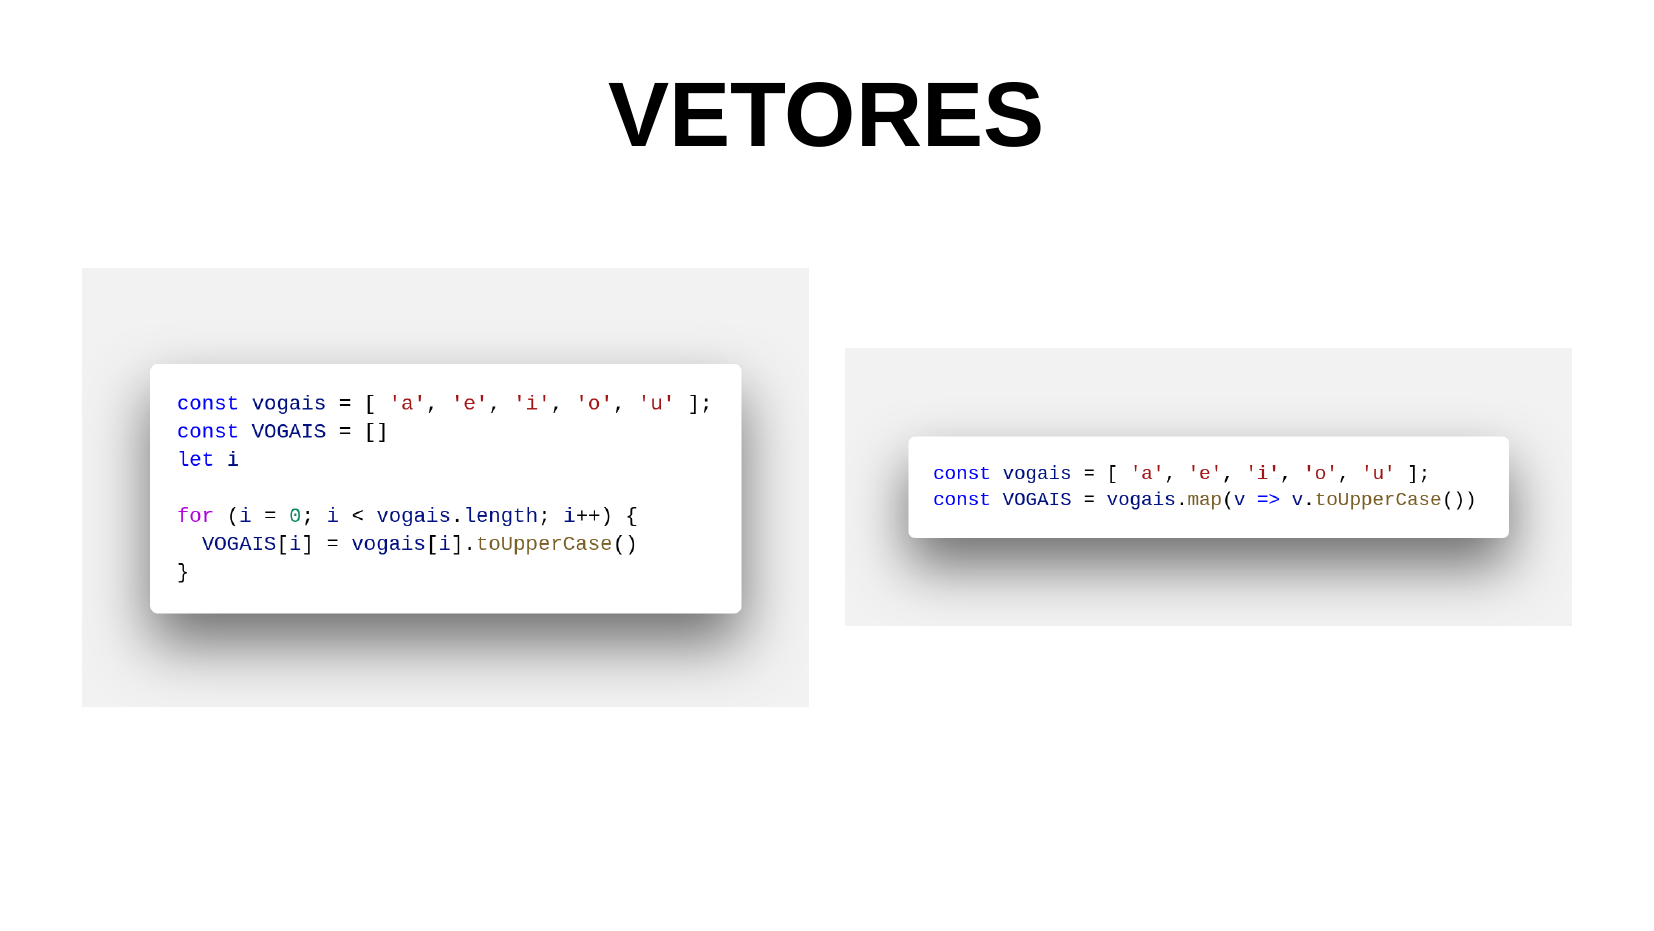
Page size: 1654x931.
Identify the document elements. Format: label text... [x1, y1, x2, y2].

title VETORES [82, 37, 1571, 193]
picture [82, 268, 809, 707]
picture [845, 348, 1572, 626]
